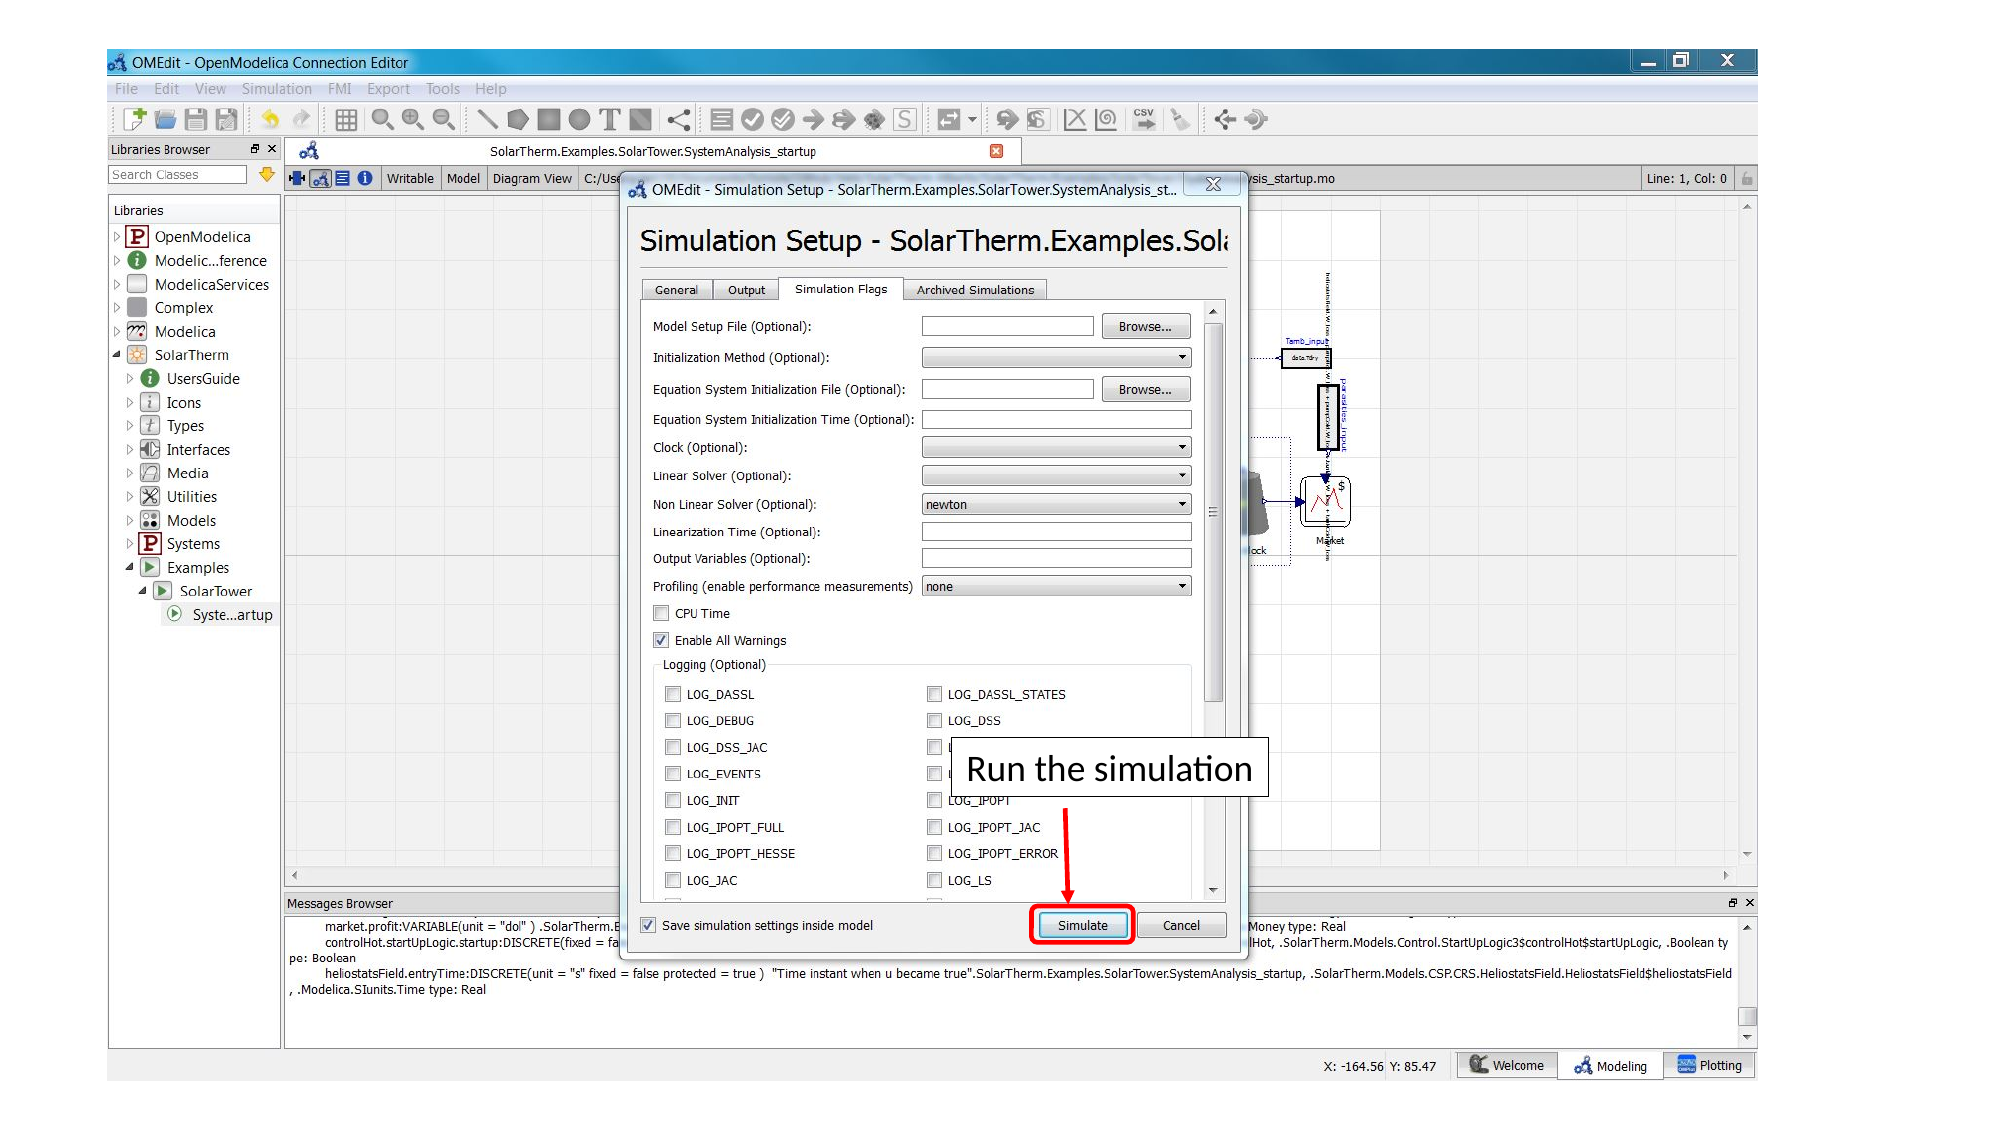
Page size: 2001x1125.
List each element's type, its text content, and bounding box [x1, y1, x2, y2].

picture [107, 49, 1758, 1081]
text_box Run the simulation [951, 737, 1269, 797]
